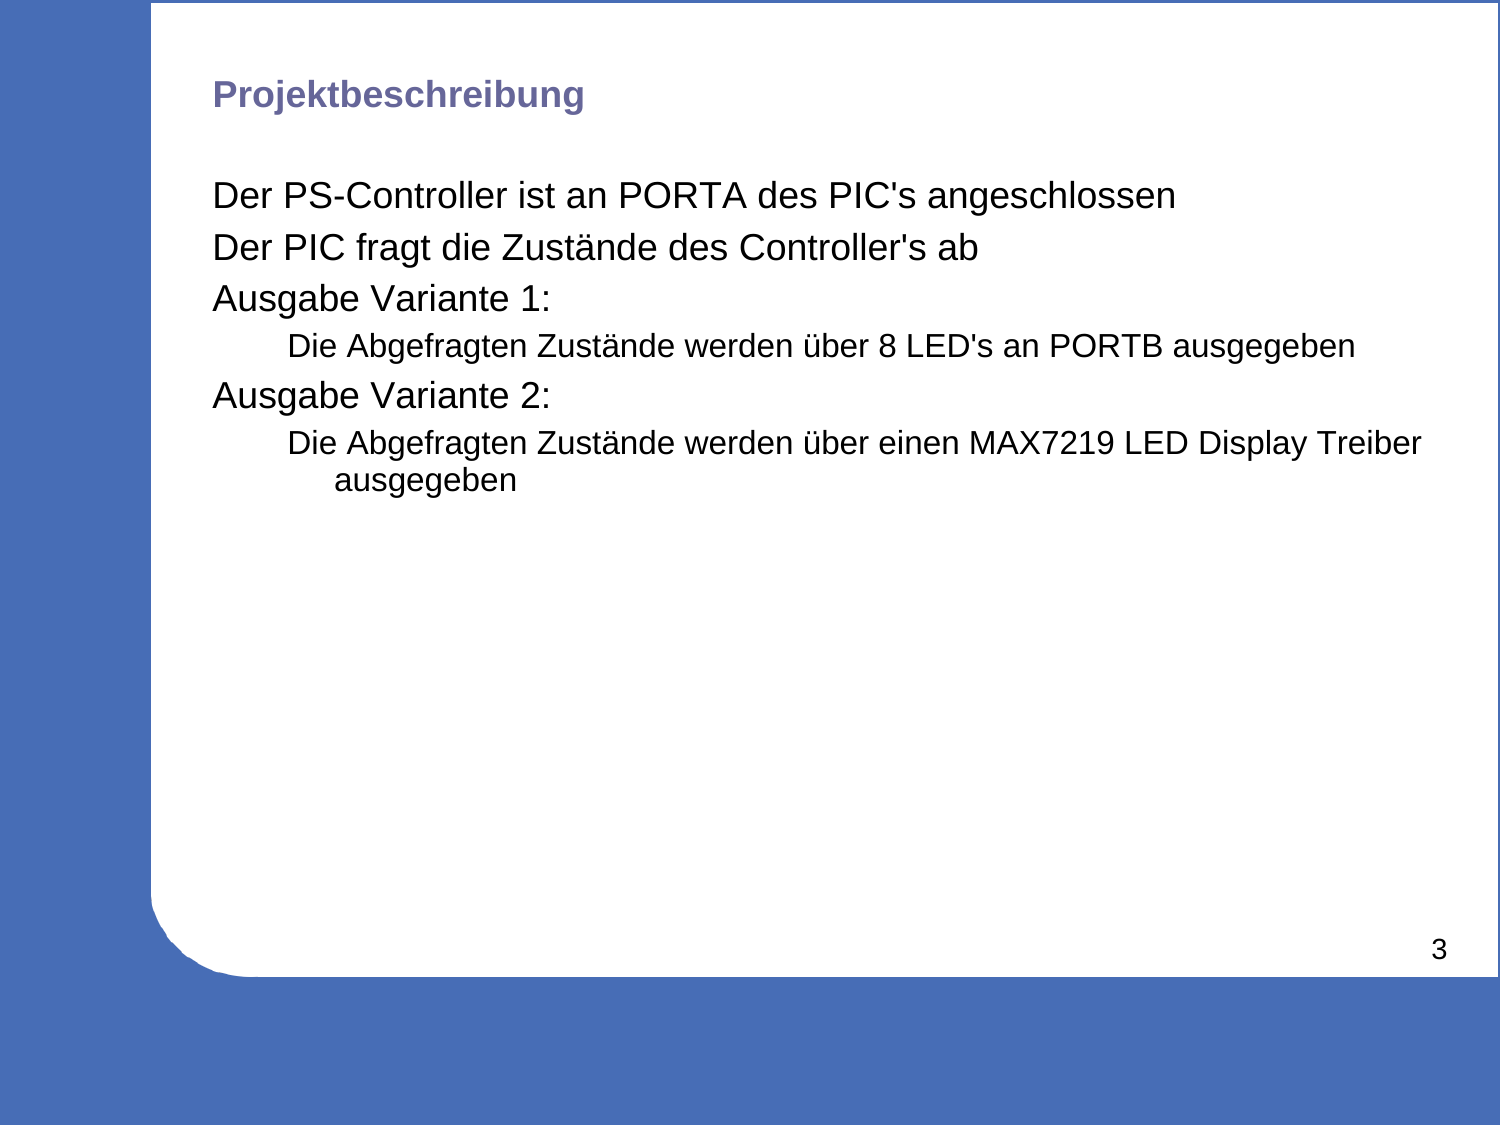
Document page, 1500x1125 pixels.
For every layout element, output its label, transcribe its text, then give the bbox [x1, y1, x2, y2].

picture [0, 0, 1500, 1125]
title Projektbeschreibung [212, 32, 1447, 156]
list Der PS-Controller ist an PORTA des PIC's angeschlossen Der PIC fragt die Zustände des Controller's ab Ausgabe Variante 1: Die Abgefragten Zustände werden über 8 LED's an PORTB ausgegeben Ausgabe Variante 2: Die Abgefragten Zustände werden über einen MAX7219 LED Display Treiber ausgegeben [212, 174, 1448, 911]
